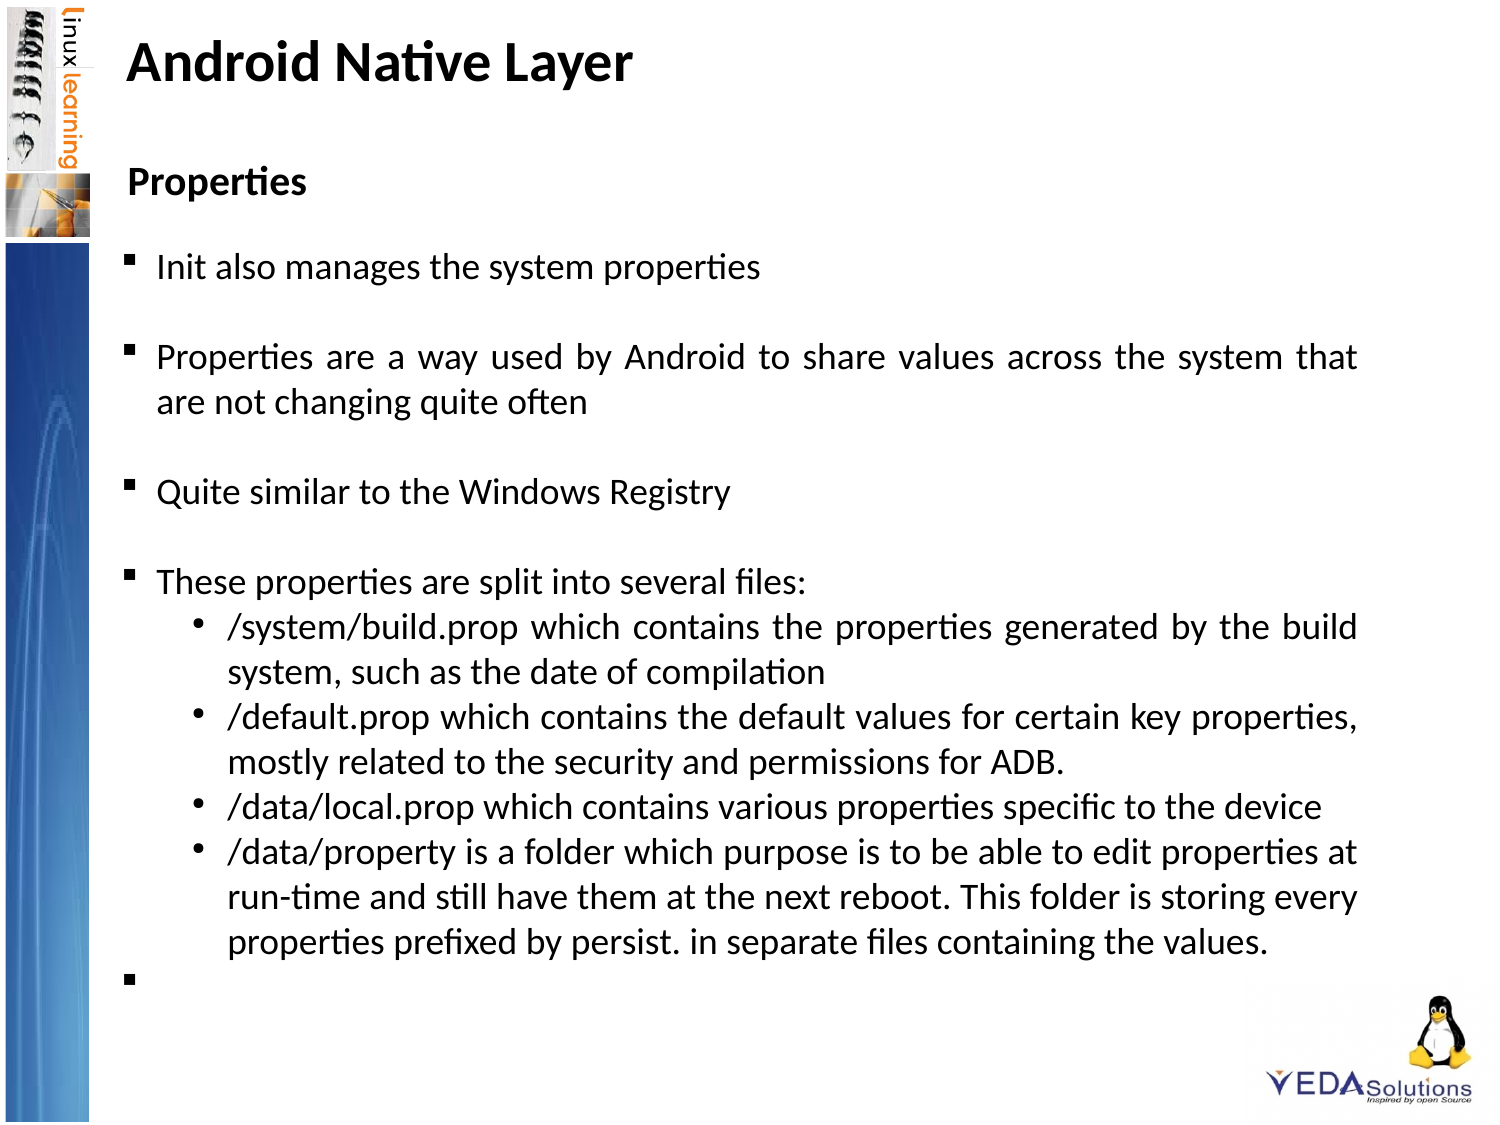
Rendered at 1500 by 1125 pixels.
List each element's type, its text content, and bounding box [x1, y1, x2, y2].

text_box Init also manages the system properties Properties are a way used by Android to share values across the system that are not changing quite often Quite similar to the Windows Registry These properties are split into several files: /system/build.prop which contains the properties generated by the build system, such as the date of compilation /default.prop which contains the default values for certain key properties, mostly related to the security and permissions for ADB. /data/local.prop which contains various properties specific to the device /data/property is a folder which purpose is to be able to edit properties at run-time and still have them at the next reboot. This folder is storing every properties prefixed by persist. in separate files containing the values. [106, 184, 1375, 993]
text_box Properties [112, 156, 856, 220]
picture [5, 0, 97, 237]
picture [1245, 977, 1500, 1125]
picture [5, 243, 89, 1122]
text_box Android Native Layer [112, 15, 1425, 167]
